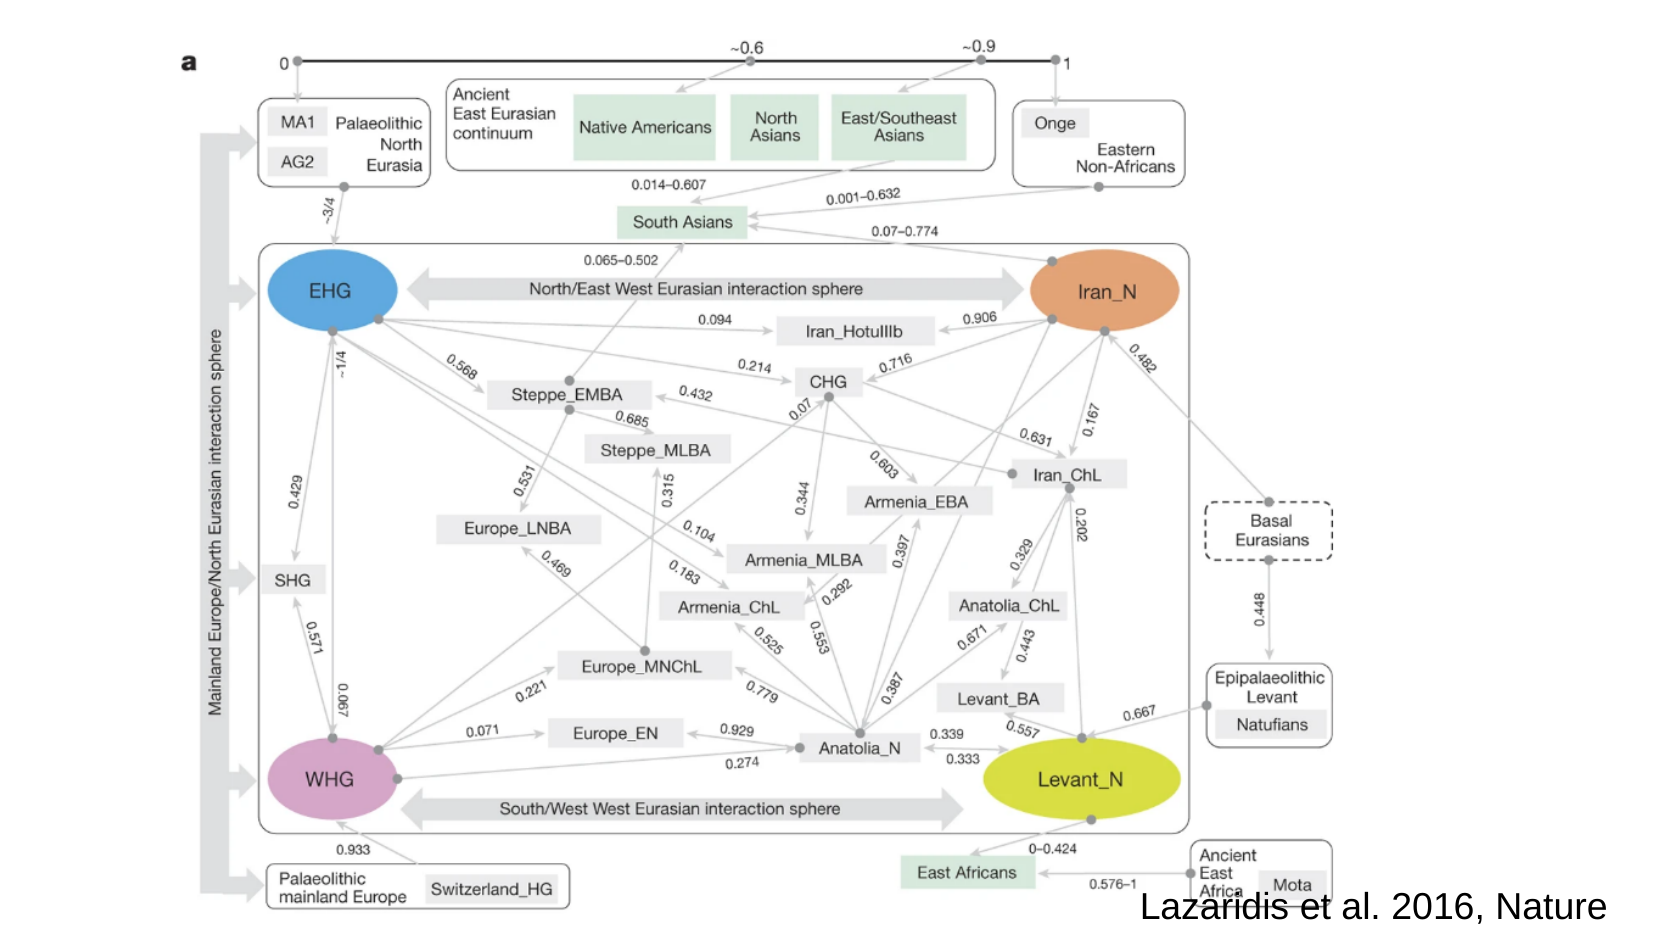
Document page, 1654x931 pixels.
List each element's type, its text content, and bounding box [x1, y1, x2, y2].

picture [150, 14, 1411, 923]
text_box Lazaridis et al. 2016, Nature [1125, 877, 1644, 931]
